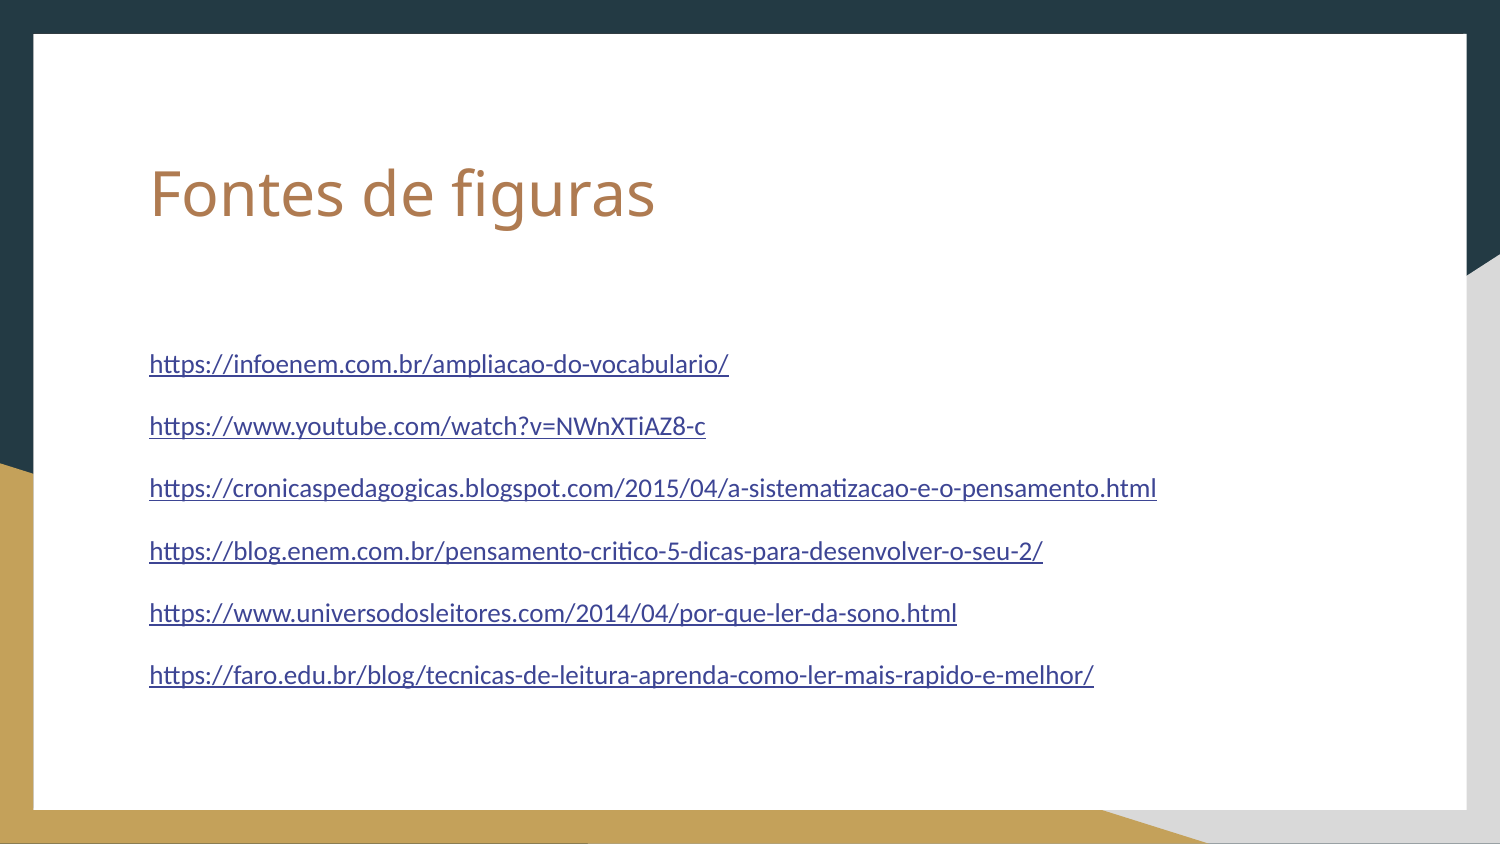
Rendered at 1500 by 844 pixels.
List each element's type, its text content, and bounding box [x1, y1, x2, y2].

title Fontes de figuras [134, 138, 1366, 296]
list https://infoenem.com.br/ampliacao-do-vocabulario/ https://www.youtube.com/watch?v=NWnXTiAZ8-c https://cronicaspedagogicas.blogspot.com/2015/04/a-sistematizacao-e-o-pensamento.html https://blog.enem.com.br/pensamento-critico-5-dicas-para-desenvolver-o-seu-2/ https://www.universodosleitores.com/2014/04/por-que-ler-da-sono.html https://faro.edu.br/blog/tecnicas-de-leitura-aprenda-como-ler-mais-rapido-e-melhor/ [134, 326, 1366, 729]
